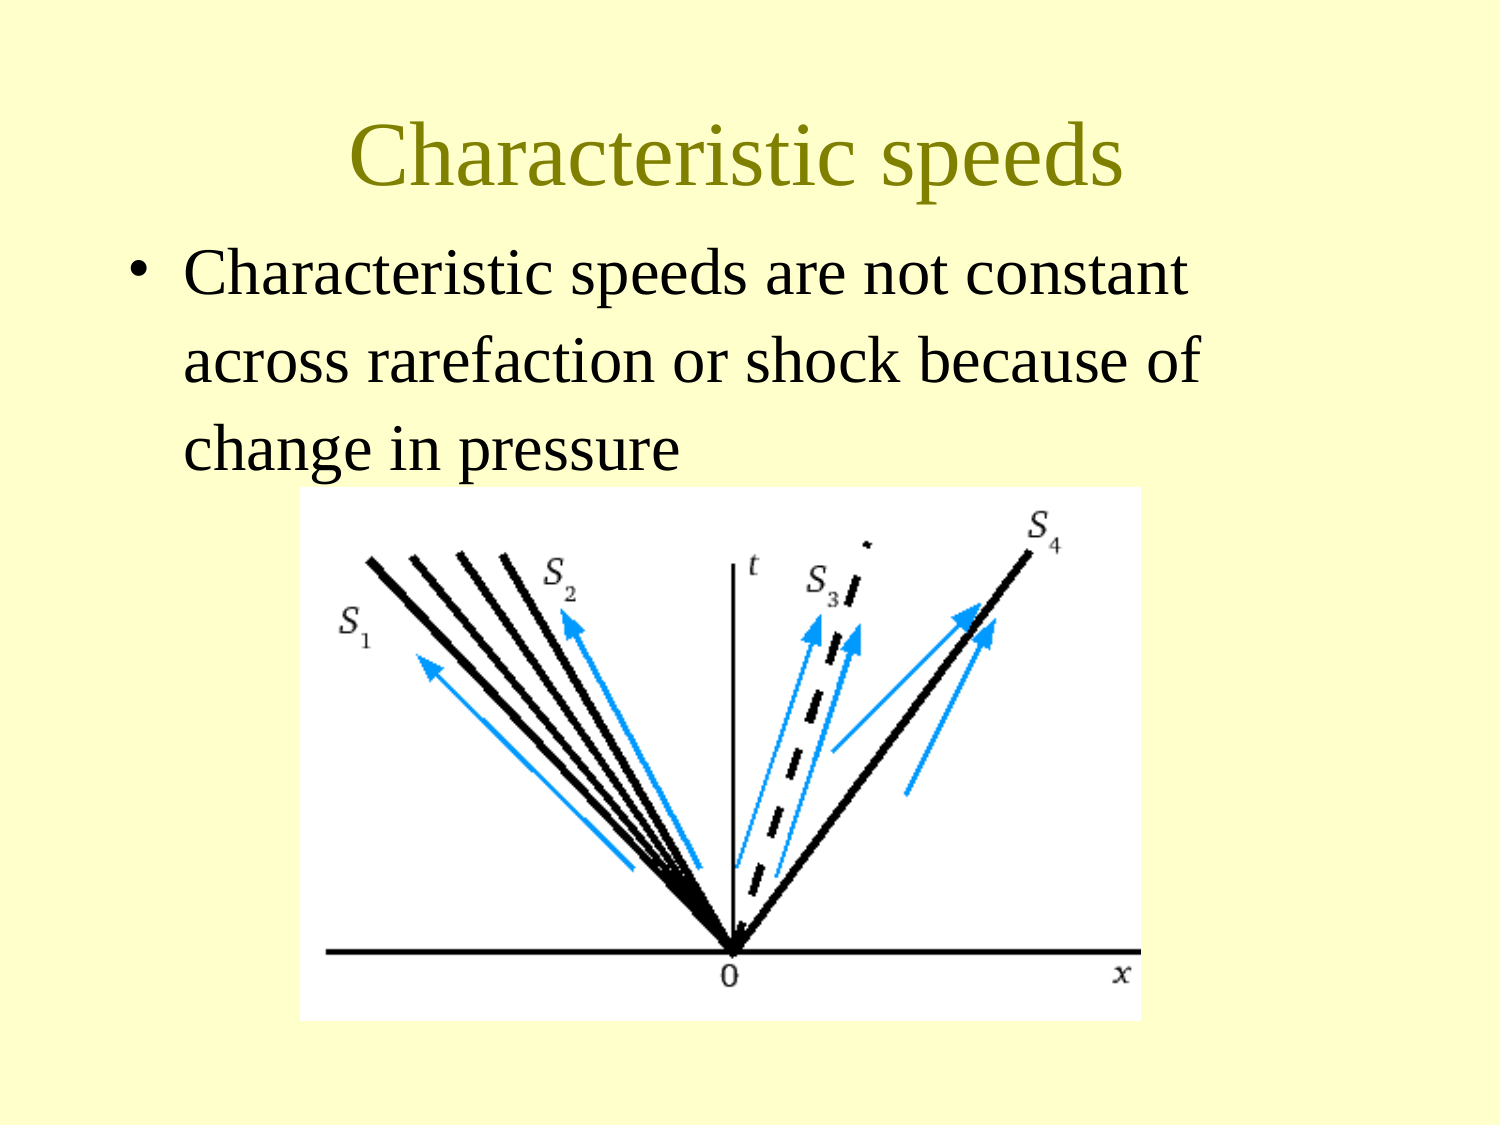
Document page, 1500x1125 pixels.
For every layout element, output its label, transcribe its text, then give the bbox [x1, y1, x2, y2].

list Characteristic speeds are not constant across rarefaction or shock because of change in pressure [112, 212, 1388, 1000]
title Characteristic speeds [99, 49, 1375, 238]
picture [300, 487, 1141, 1021]
